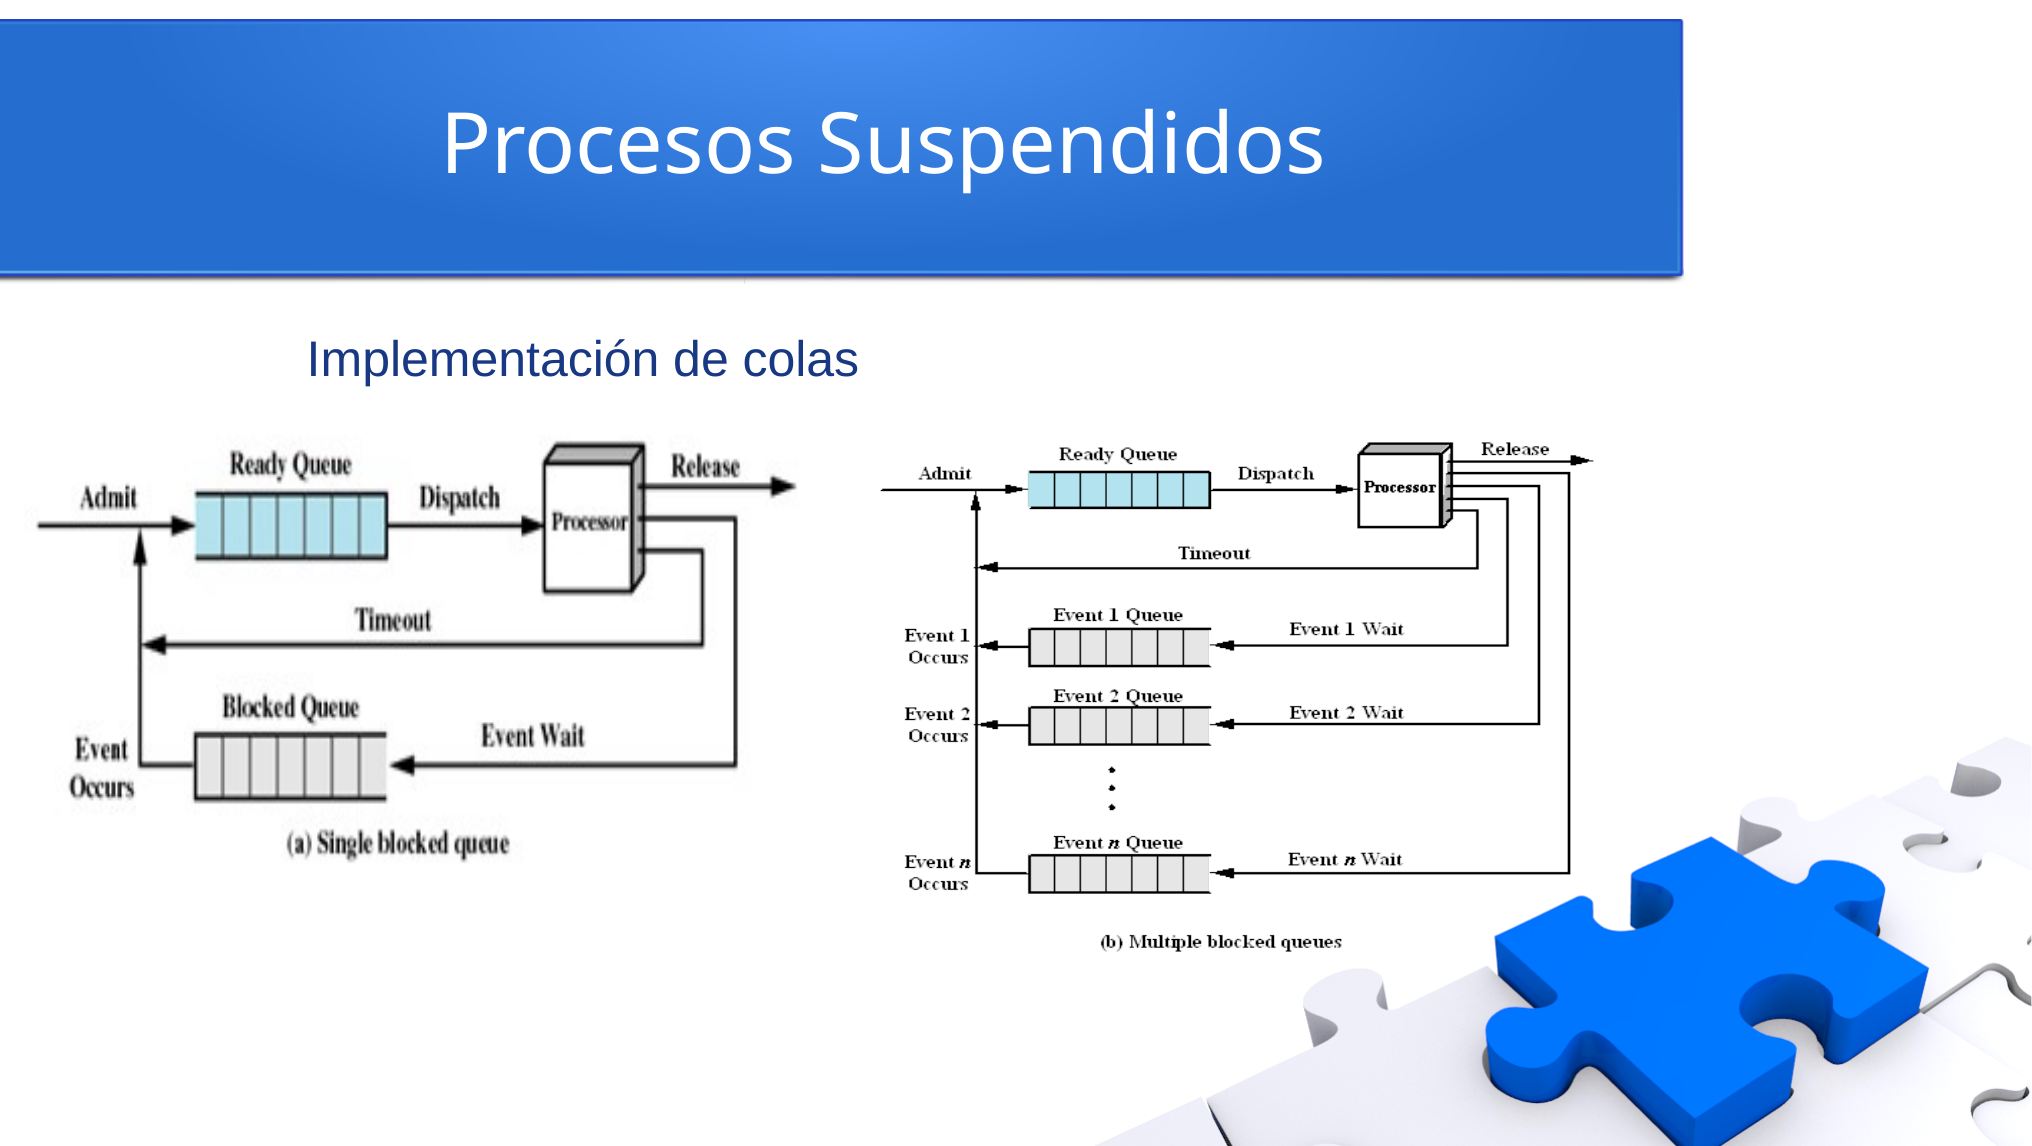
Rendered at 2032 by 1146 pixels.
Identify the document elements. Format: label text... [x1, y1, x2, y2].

picture [878, 436, 2032, 1146]
picture [23, 413, 827, 881]
text_box Implementación de colas [306, 330, 1453, 402]
title Procesos Suspendidos [101, 45, 1666, 237]
picture [0, 19, 1689, 284]
